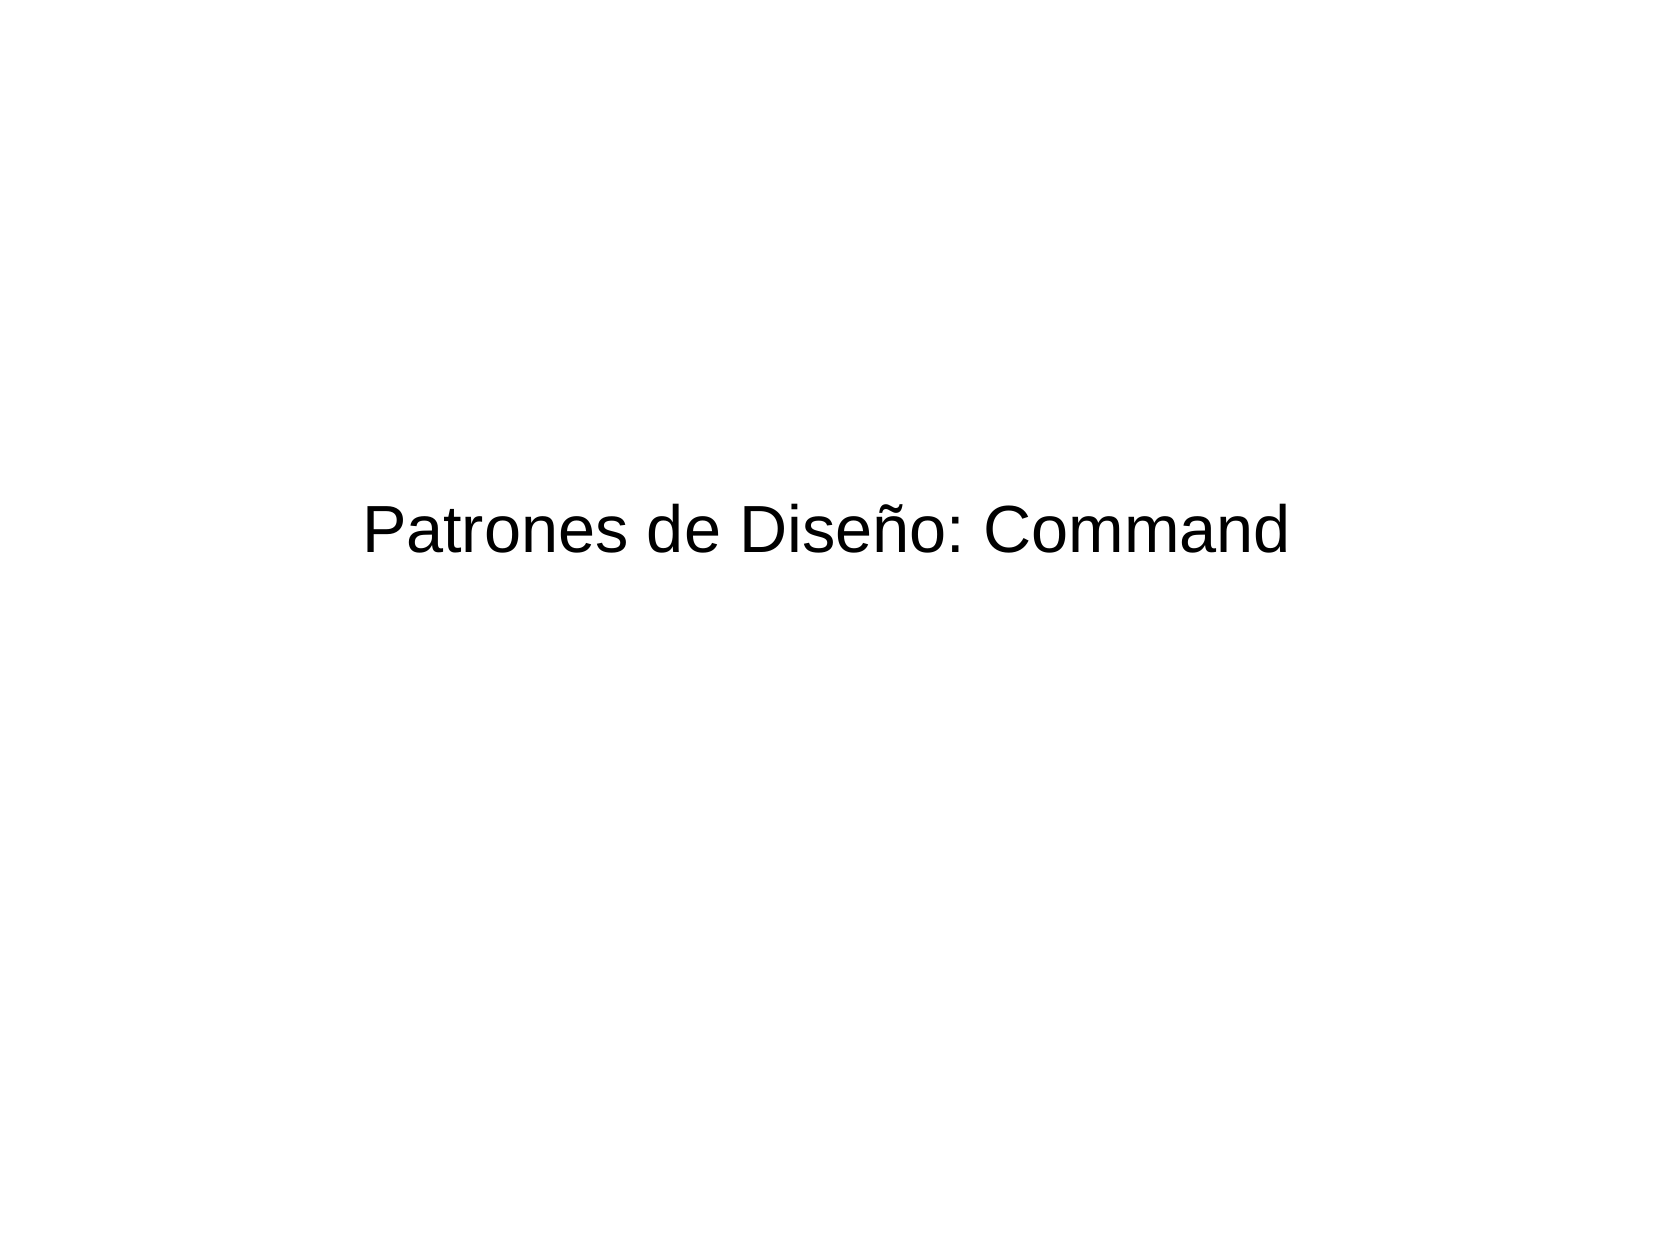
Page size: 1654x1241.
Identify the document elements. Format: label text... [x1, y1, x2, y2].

subtitle Patrones de Diseño: Command [82, 49, 1571, 1010]
